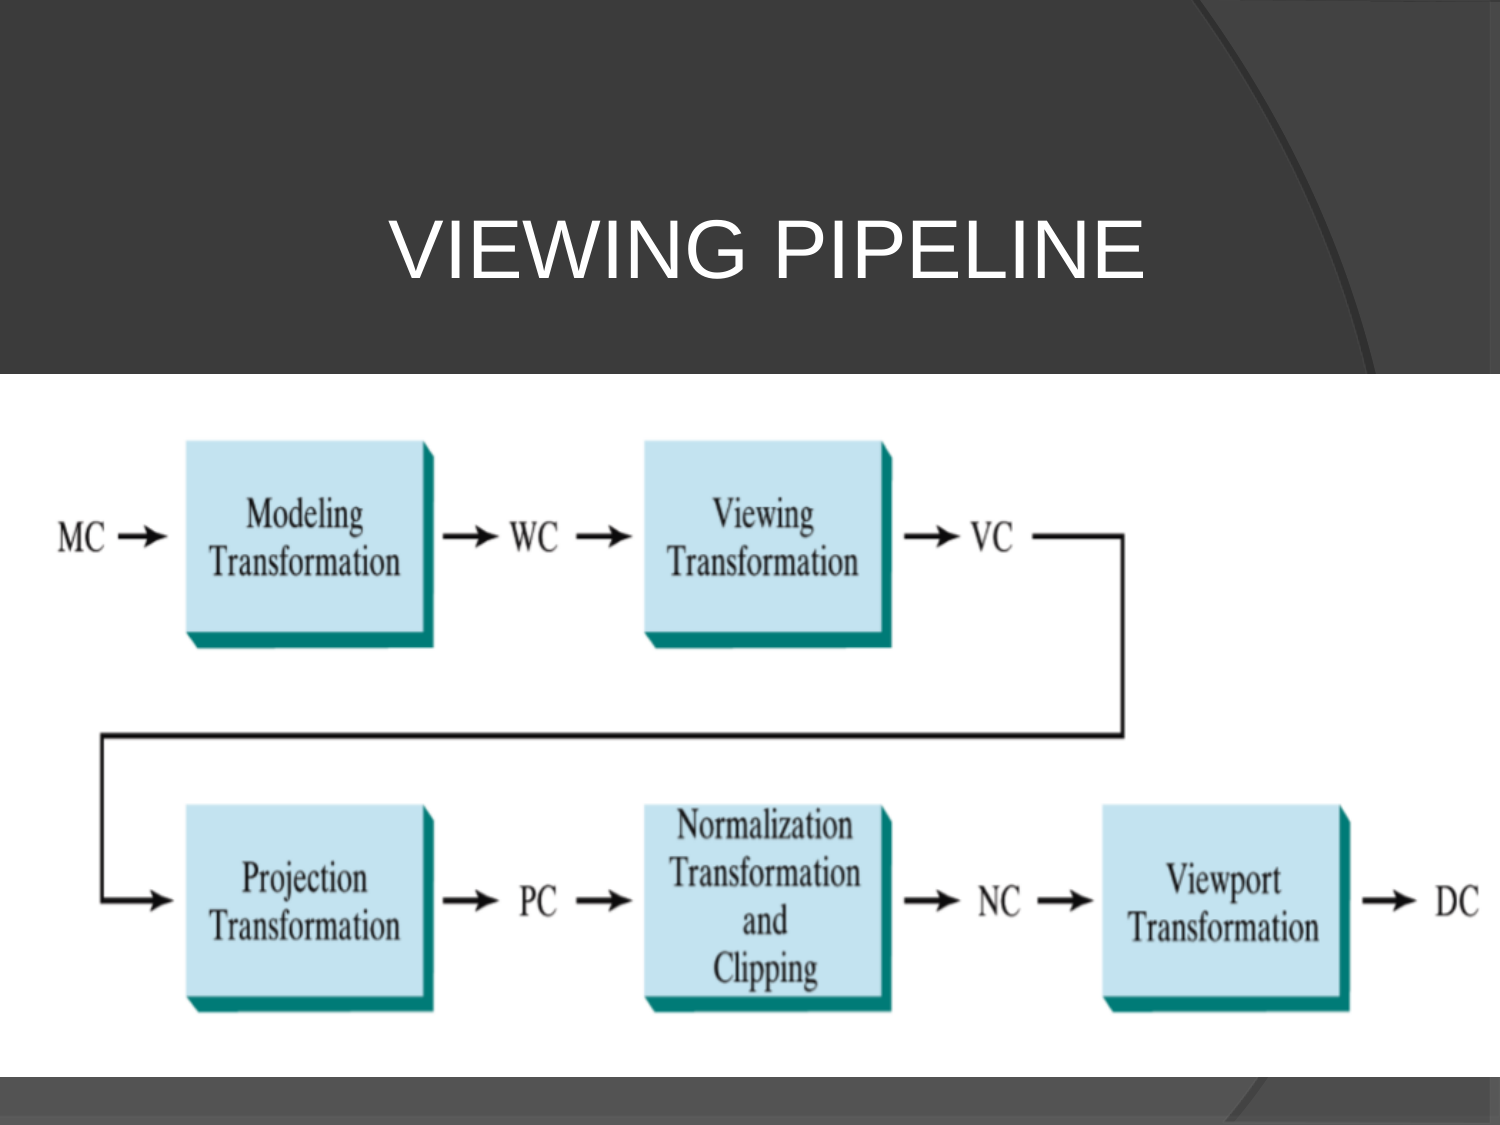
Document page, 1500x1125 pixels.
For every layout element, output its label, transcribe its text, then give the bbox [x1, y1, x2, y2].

text_box VIEWING PIPELINE [374, 187, 1163, 303]
picture [0, 374, 1500, 1077]
